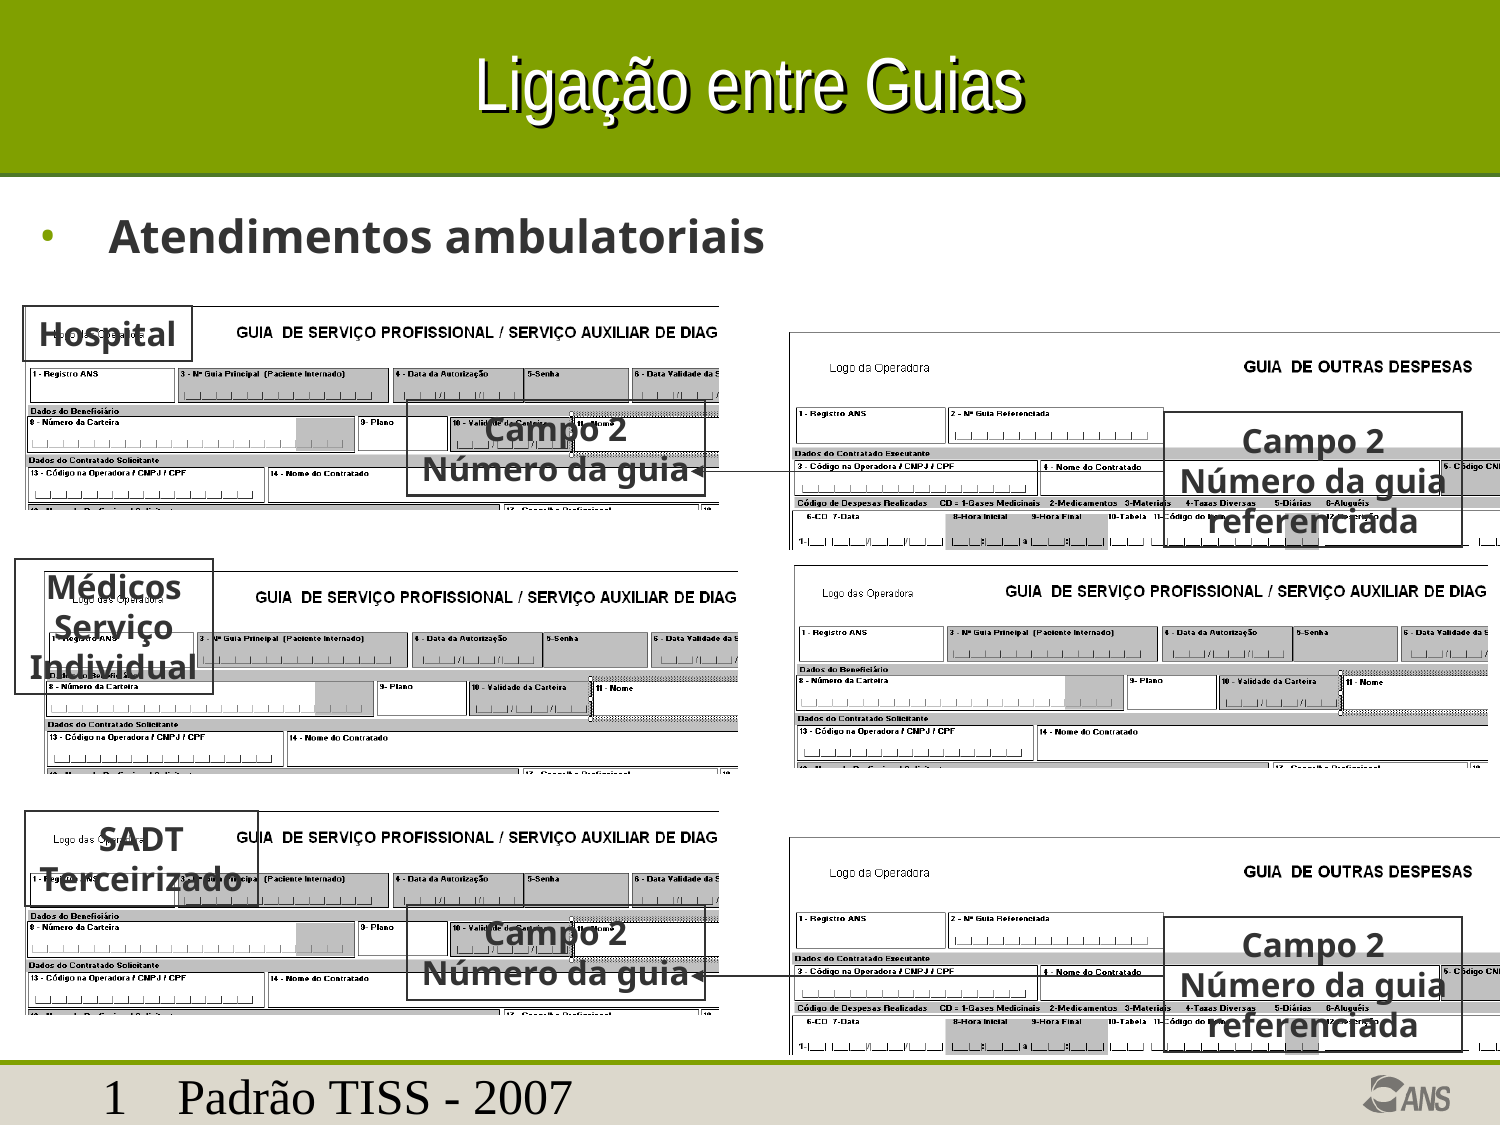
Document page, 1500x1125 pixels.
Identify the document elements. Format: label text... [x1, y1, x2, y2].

title Ligação entre Guias [24, 10, 1475, 161]
text_box SADT Terceirizado [24, 810, 259, 906]
picture [787, 329, 1500, 550]
list Atendimentos ambulatoriais [24, 199, 1450, 375]
text_box Médicos Serviço Individual [15, 558, 214, 694]
picture [1362, 1075, 1450, 1113]
picture [791, 564, 1495, 770]
text_box Hospital [23, 305, 192, 362]
text_box Campo 2 Número da guia referenciada [1164, 412, 1463, 548]
text_box Campo 2 Número da guia [406, 904, 705, 1001]
picture [22, 810, 726, 1016]
picture [22, 305, 726, 511]
picture [41, 570, 745, 775]
picture [787, 834, 1500, 1055]
text_box Campo 2 Número da guia [406, 400, 705, 496]
text_box Campo 2 Número da guia referenciada [1164, 916, 1463, 1053]
